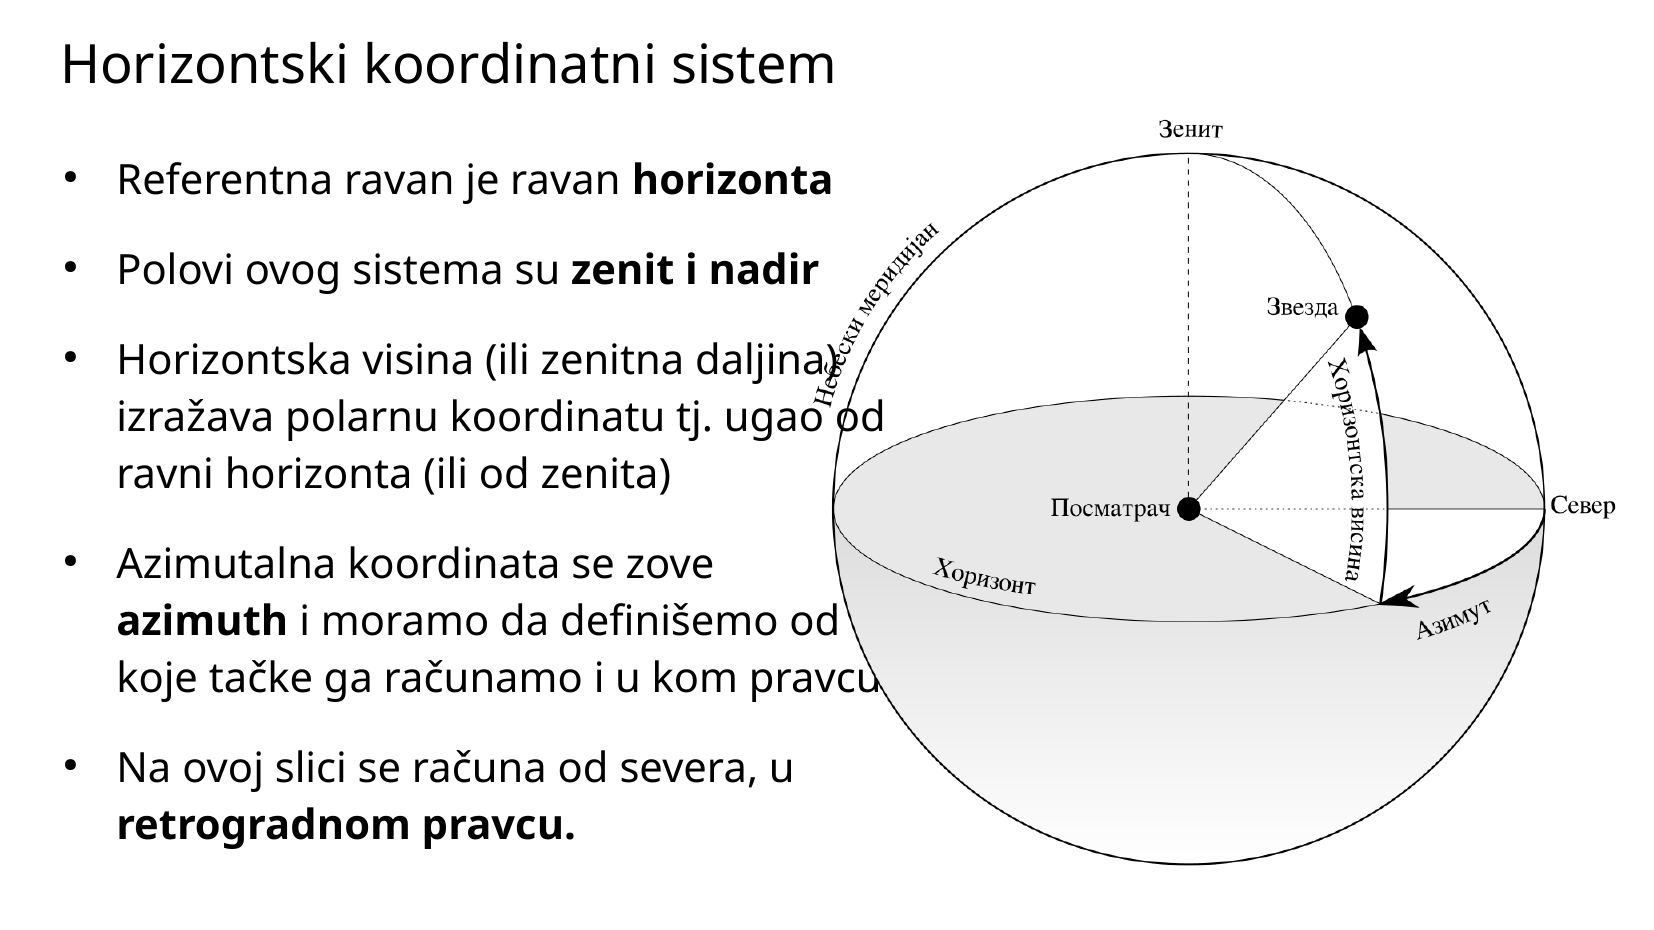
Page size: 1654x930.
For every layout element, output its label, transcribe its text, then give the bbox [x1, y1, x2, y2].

list Referentna ravan je ravan horizonta Polovi ovog sistema su zenit i nadir Horizontska visina (ili zenitna daljina) izražava polarnu koordinatu tj. ugao od ravni horizonta (ili od zenita) Azimutalna koordinata se zove azimuth i moramo da definišemo od koje tačke ga računamo i u kom pravcu. Na ovoj slici se računa od severa, u retrogradnom pravcu. [45, 149, 776, 880]
title Horizontski koordinatni sistem [59, 13, 1648, 113]
picture [776, 82, 1651, 901]
